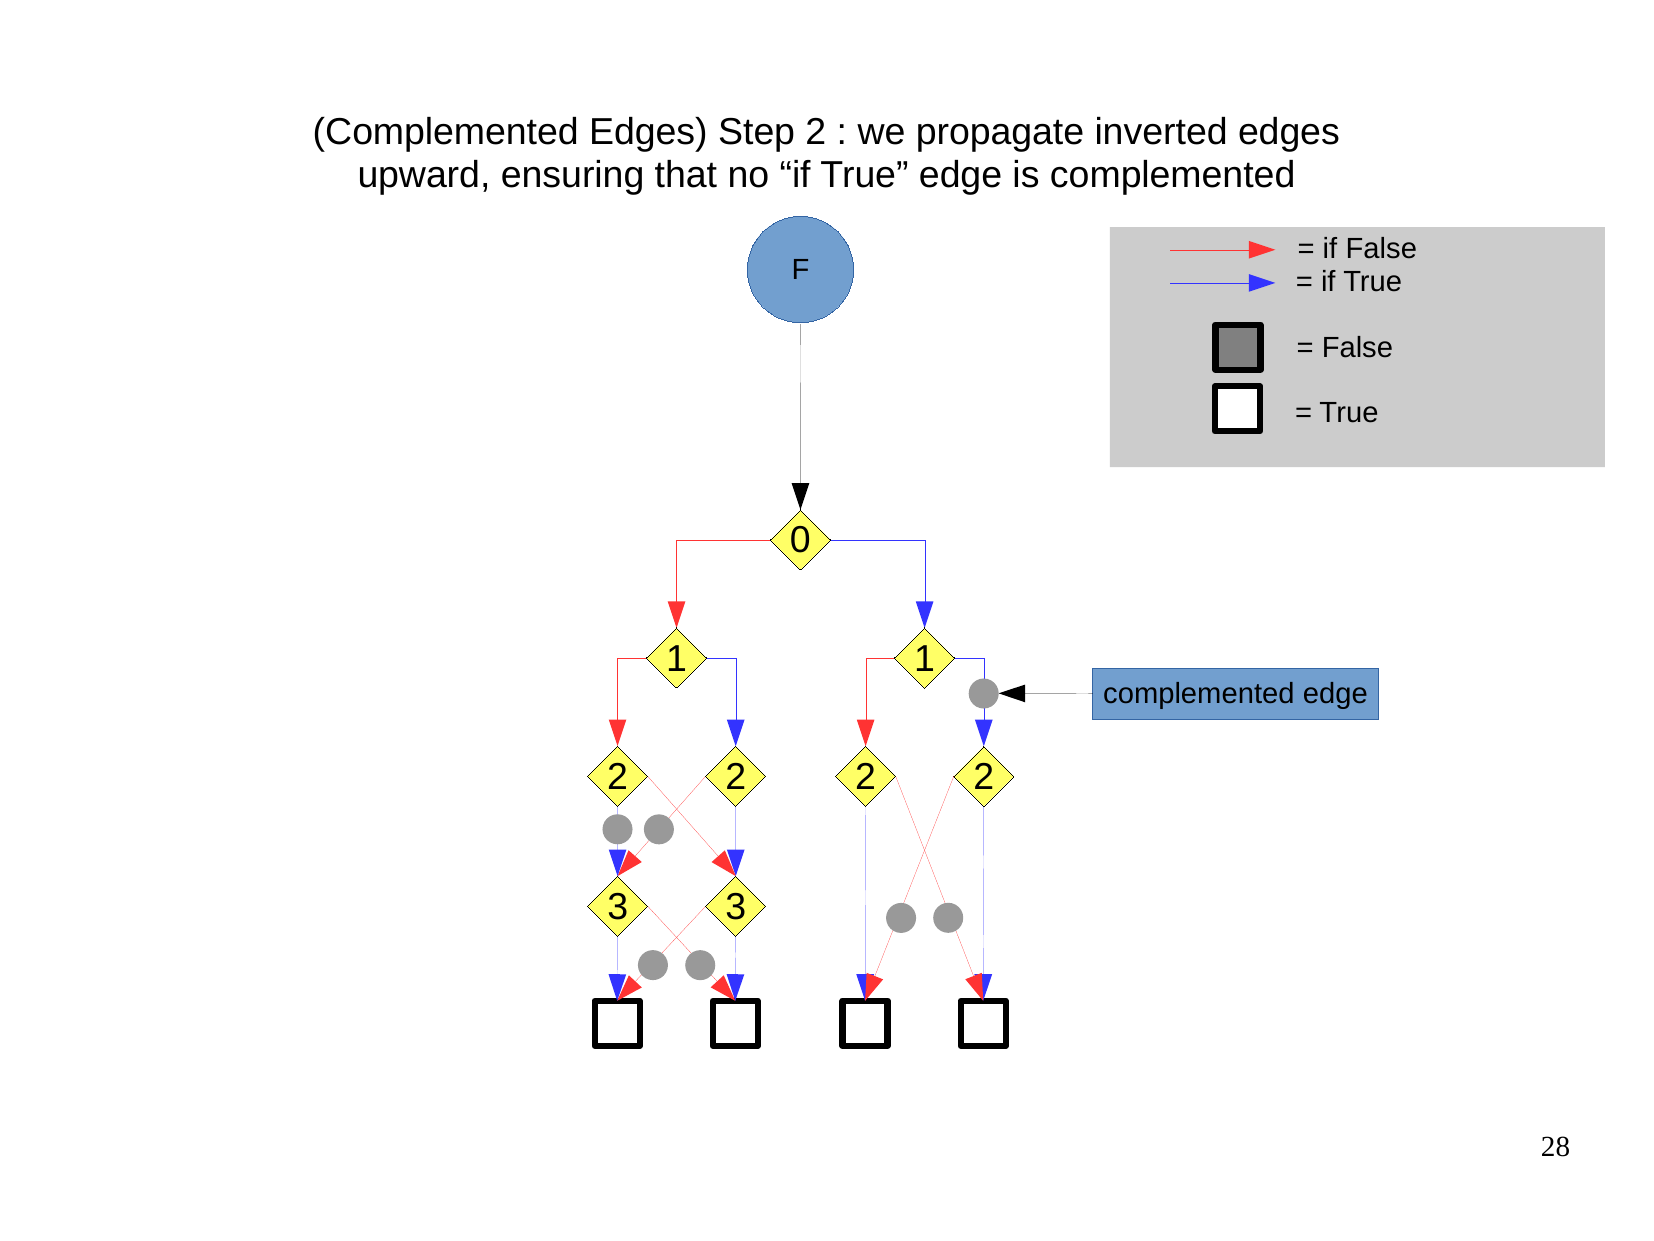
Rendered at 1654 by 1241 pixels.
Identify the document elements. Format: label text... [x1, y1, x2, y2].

text_box [637, 950, 668, 981]
text_box complemented edge [1092, 668, 1379, 720]
text_box F [747, 216, 854, 323]
text_box 1 [894, 627, 955, 689]
text_box [960, 1000, 1006, 1046]
text_box [602, 814, 633, 845]
title (Complemented Edges) Step 2 : we propagate inverted edges upward, ensuring that no “if True” edge is complemented [82, 49, 1571, 257]
text_box [933, 902, 964, 933]
text_box 1 [646, 627, 707, 688]
text_box = if False = if True = False = True [1109, 227, 1605, 468]
text_box 2 [954, 746, 1014, 807]
text_box 3 [587, 876, 648, 937]
text_box [886, 902, 917, 933]
text_box [712, 1000, 758, 1046]
text_box [842, 1000, 888, 1046]
text_box 2 [835, 746, 896, 807]
text_box [643, 814, 674, 845]
text_box 0 [770, 509, 831, 570]
text_box 2 [705, 746, 766, 807]
text_box [685, 950, 716, 981]
text_box [594, 1000, 640, 1046]
text_box [968, 678, 999, 709]
text_box 3 [705, 876, 766, 937]
text_box [1215, 386, 1261, 432]
text_box 2 [587, 746, 648, 807]
text_box [1215, 324, 1261, 370]
